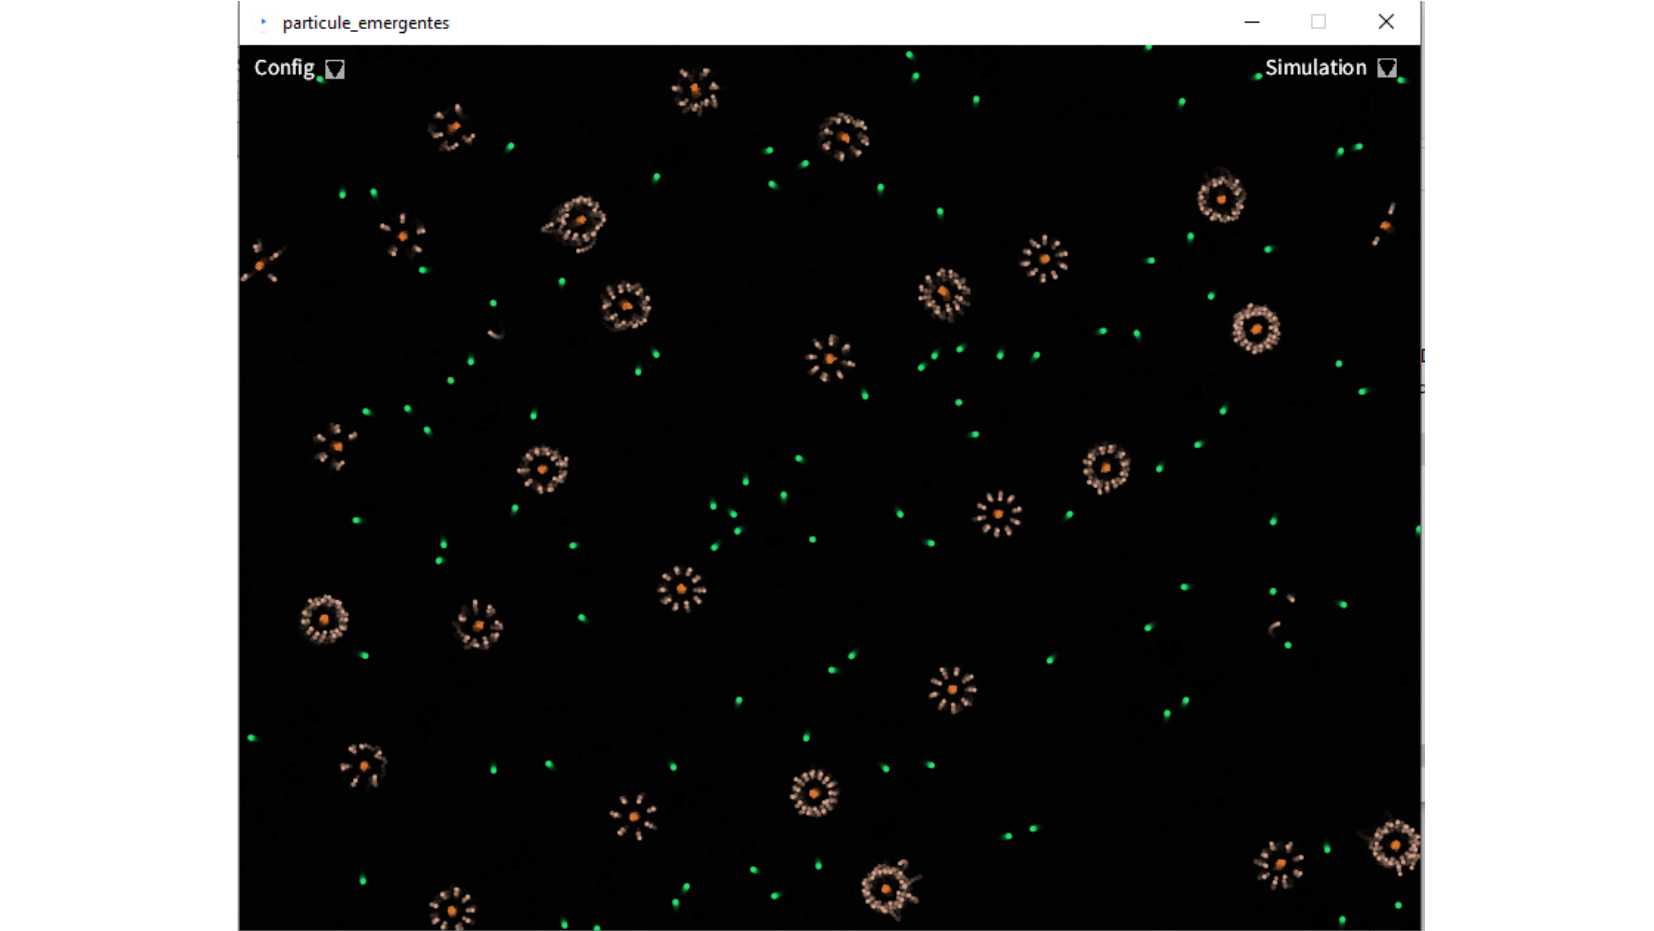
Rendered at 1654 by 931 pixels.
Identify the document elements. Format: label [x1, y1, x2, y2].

picture [237, 1, 1425, 931]
